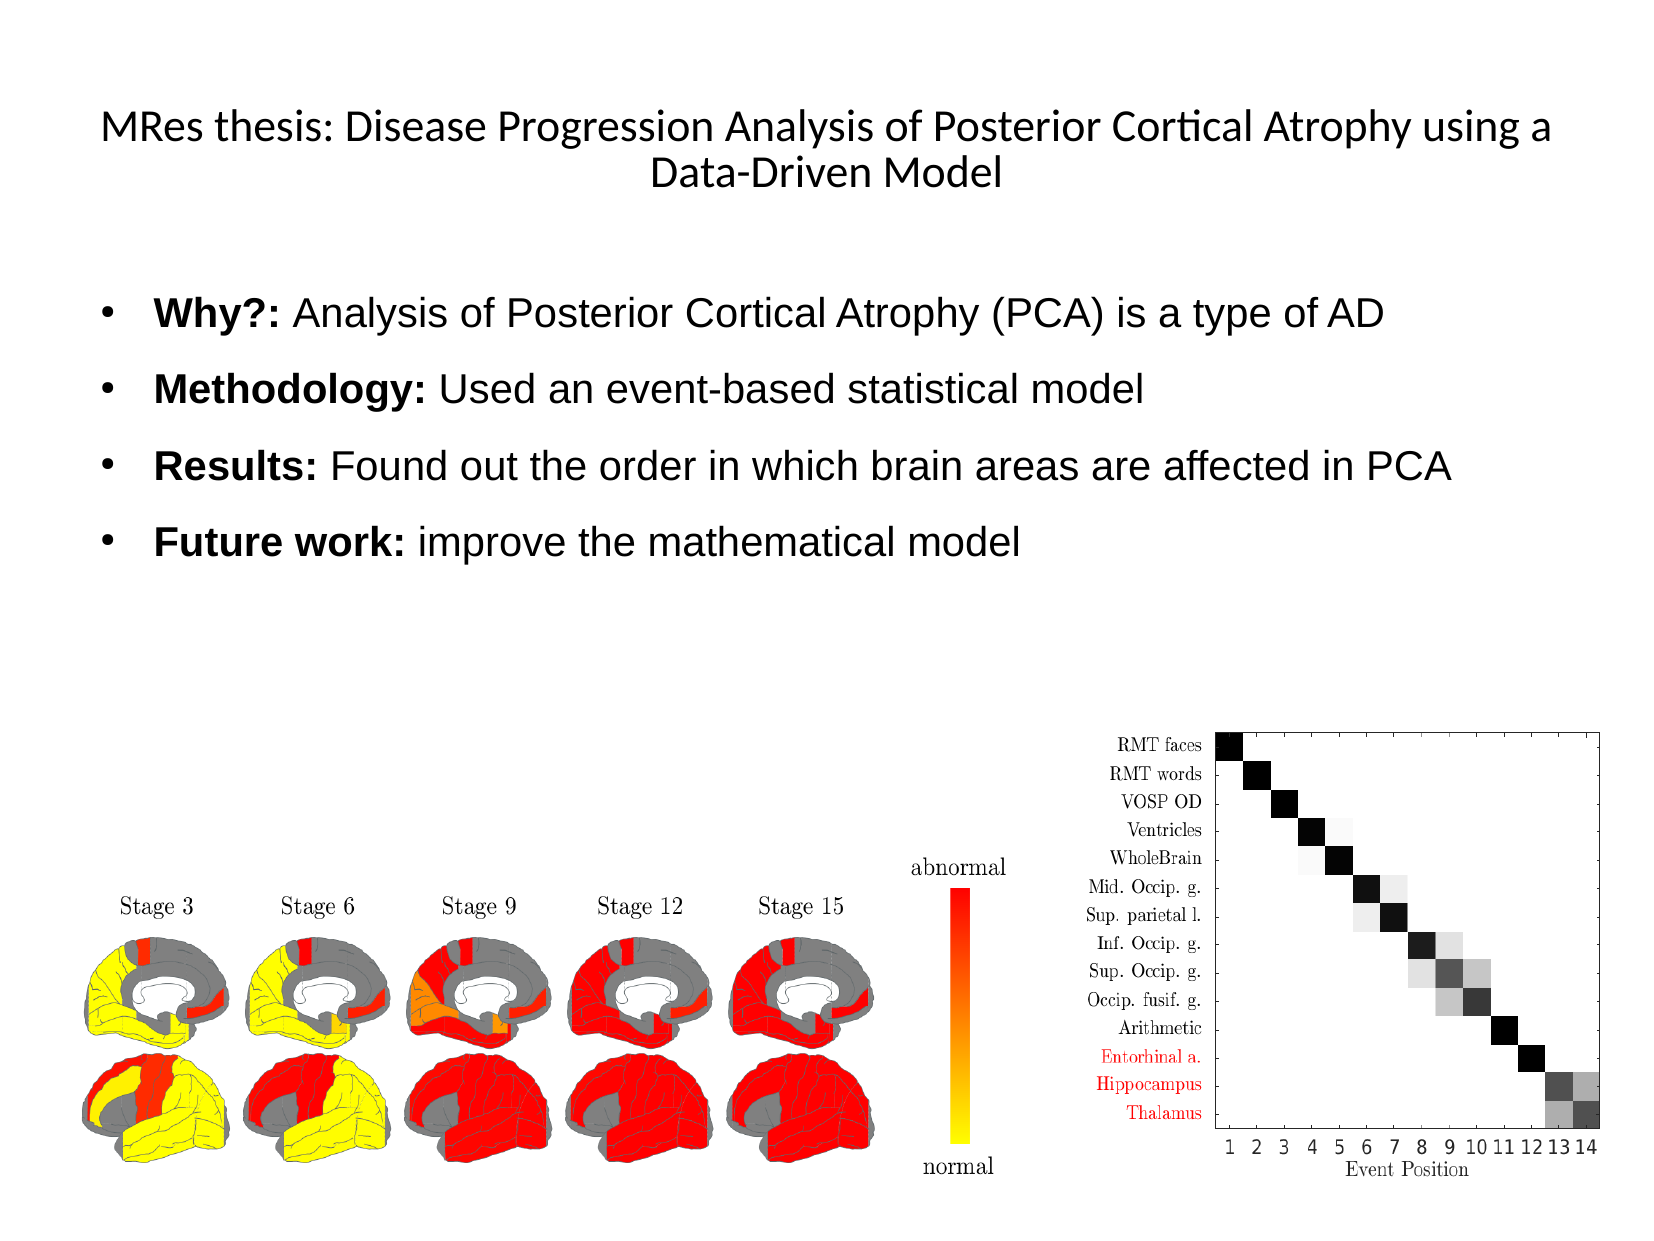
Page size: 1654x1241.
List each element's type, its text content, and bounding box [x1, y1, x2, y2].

title MRes thesis: Disease Progression Analysis of Posterior Cortical Atrophy using a Data-Driven Model [82, 49, 1571, 257]
picture [59, 850, 1016, 1182]
picture [1068, 696, 1619, 1185]
list Why?: Analysis of Posterior Cortical Atrophy (PCA) is a type of AD Methodology: Used an event-based statistical model Results: Found out the order in which brain areas are affected in PCA Future work: improve the mathematical model [82, 290, 1571, 1010]
